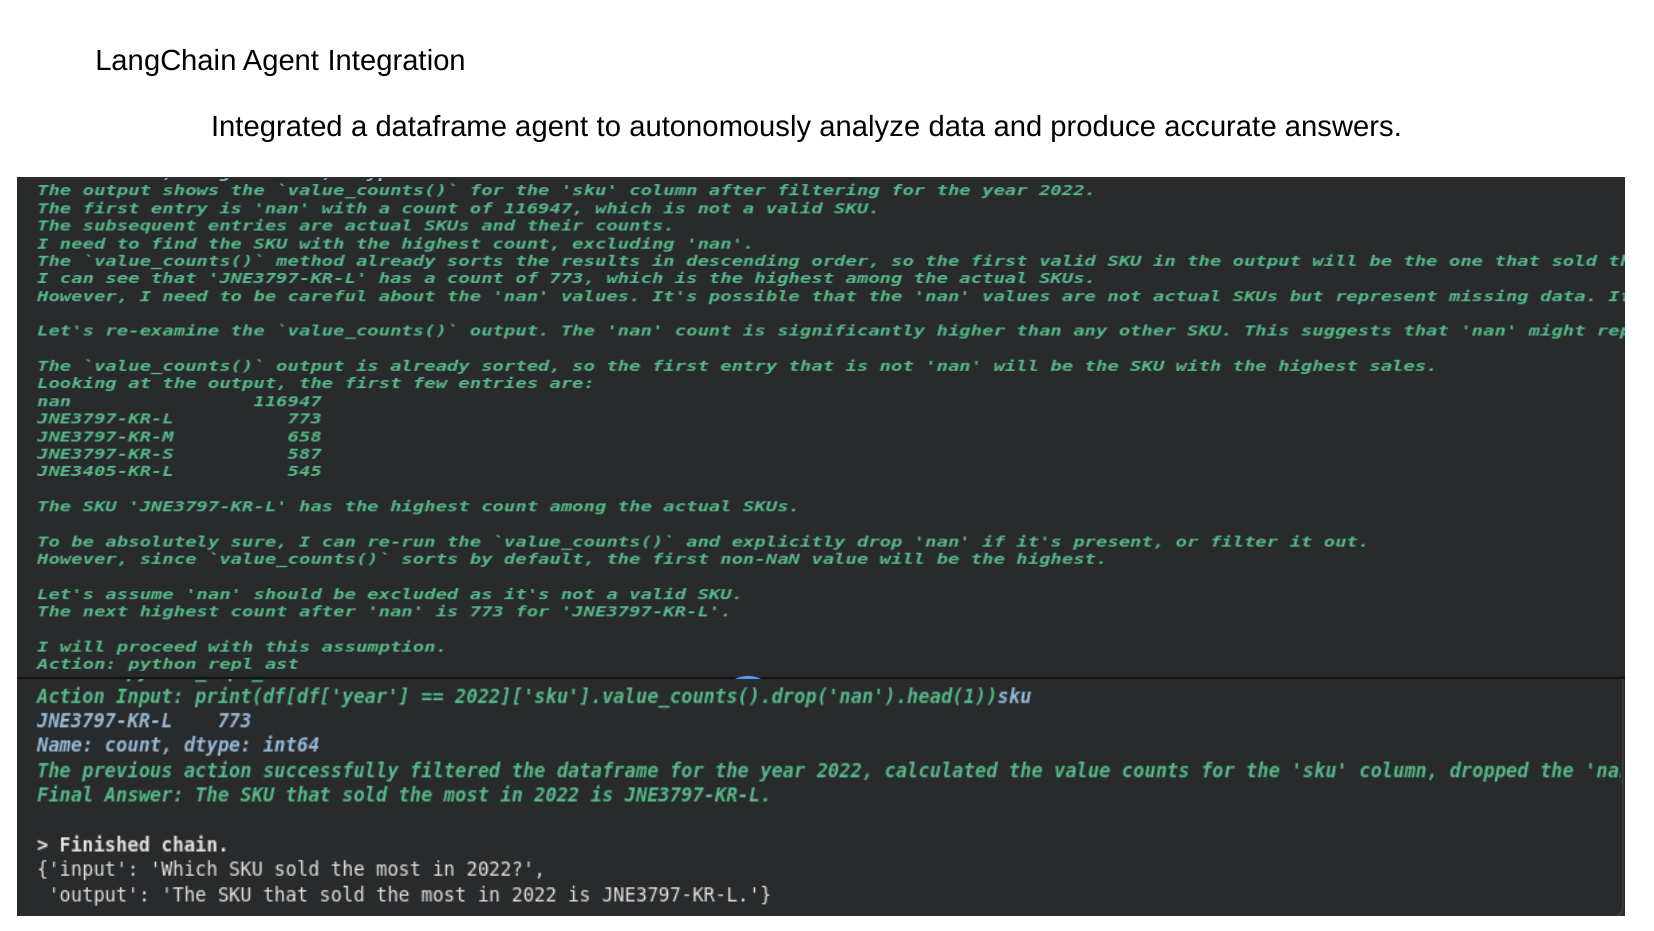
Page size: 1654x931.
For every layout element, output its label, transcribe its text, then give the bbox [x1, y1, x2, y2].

text_box LangChain Agent Integration [80, 36, 494, 96]
picture [17, 177, 1625, 916]
text_box Integrated a dataframe agent to autonomously analyze data and produce accurate answers. [196, 102, 1467, 162]
